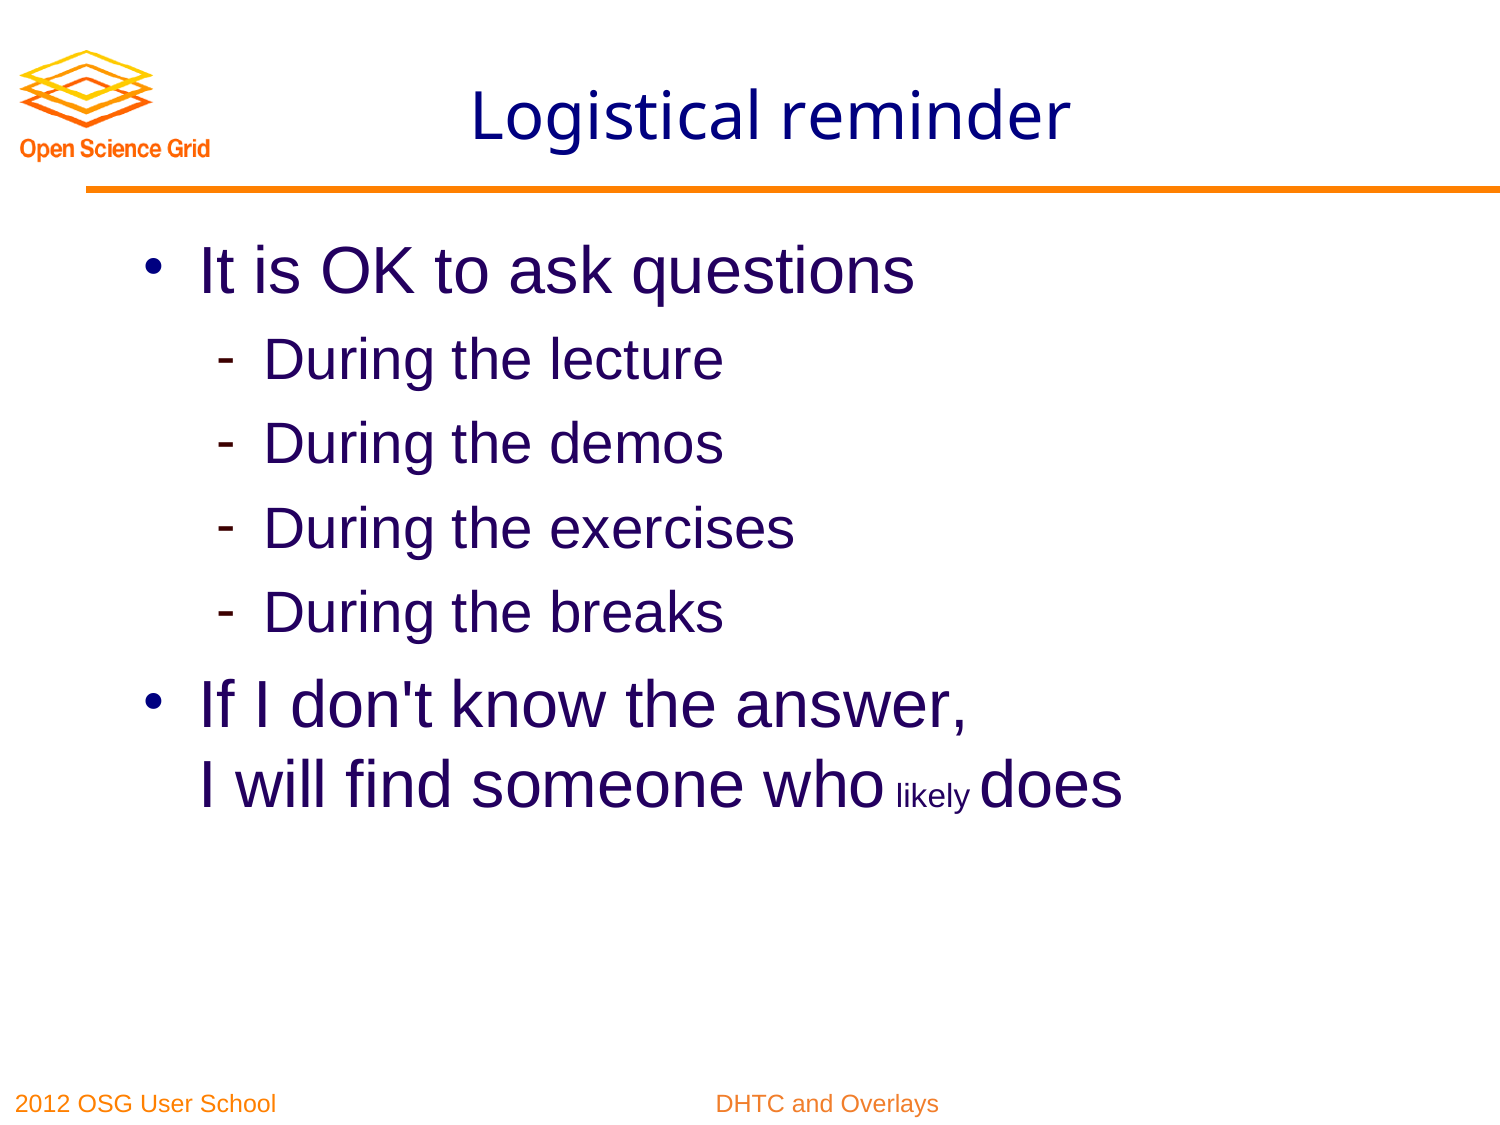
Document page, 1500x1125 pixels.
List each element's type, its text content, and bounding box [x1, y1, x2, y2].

picture [0, 27, 201, 179]
title Logistical reminder [201, 18, 1342, 207]
list It is OK to ask questions During the lecture During the demos During the exercises During the breaks If I don't know the answer, I will find someone who likely does [127, 218, 1403, 962]
